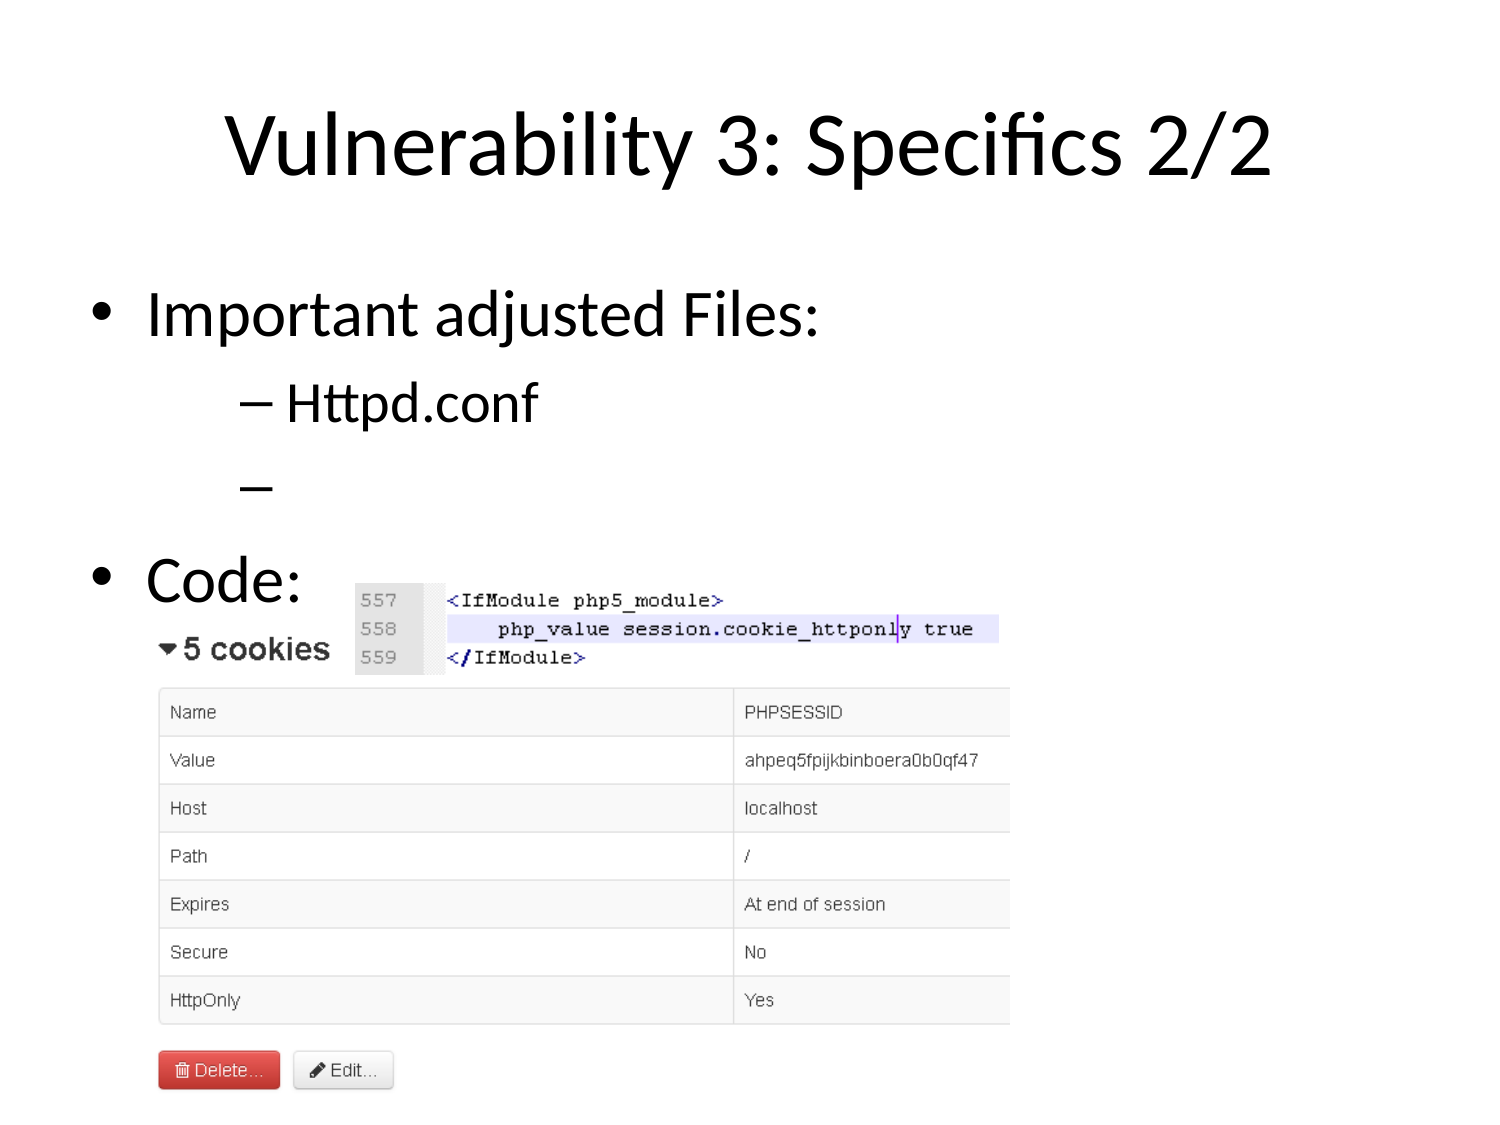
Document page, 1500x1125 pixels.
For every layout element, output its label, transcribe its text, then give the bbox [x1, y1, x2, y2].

list Important adjusted Files: Httpd.conf Code: [75, 262, 1426, 1005]
title Vulnerability 3: Specifics 2/2 [75, 45, 1426, 233]
picture [147, 583, 1010, 1100]
